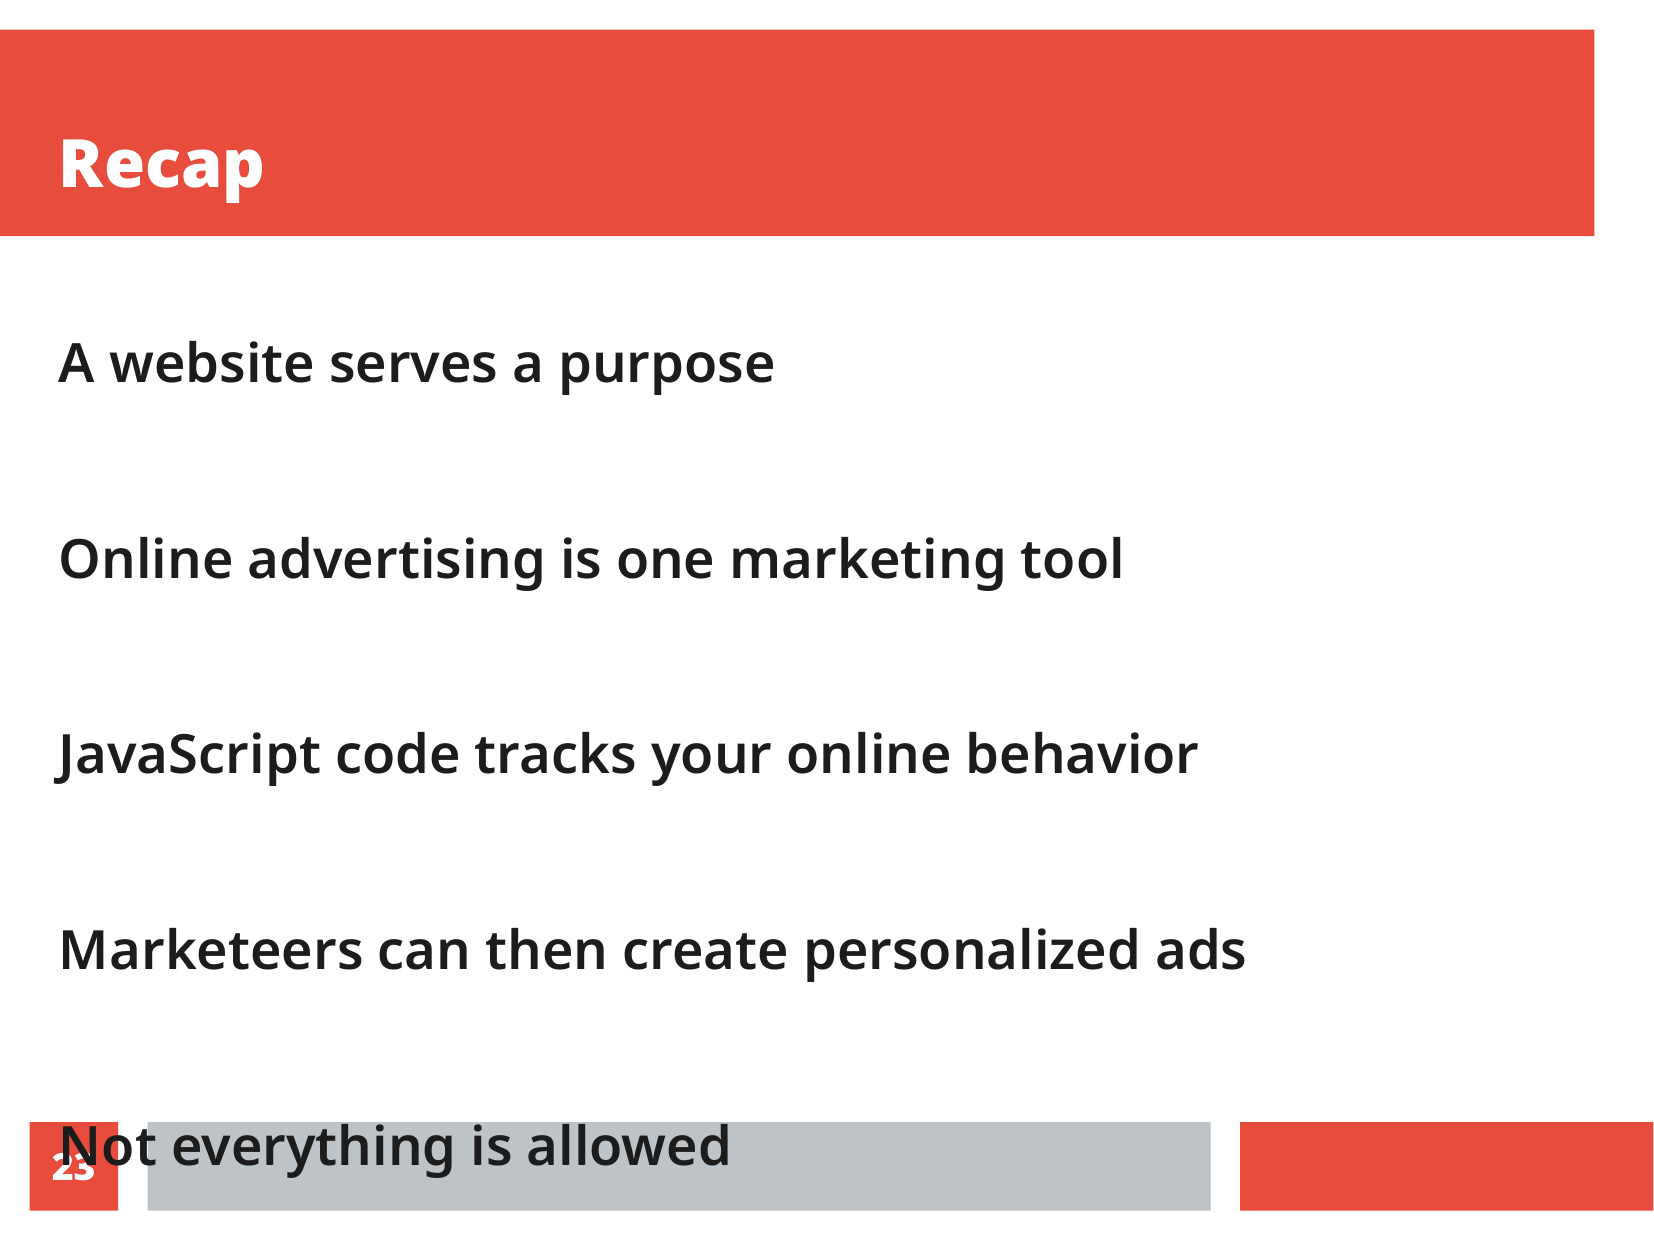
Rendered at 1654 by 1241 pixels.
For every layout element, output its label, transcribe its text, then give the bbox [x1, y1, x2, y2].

list A website serves a purpose Online advertising is one marketing tool JavaScript code tracks your online behavior Marketeers can then create personalized ads Not everything is allowed [59, 324, 1565, 1093]
title Recap [59, 59, 1595, 207]
